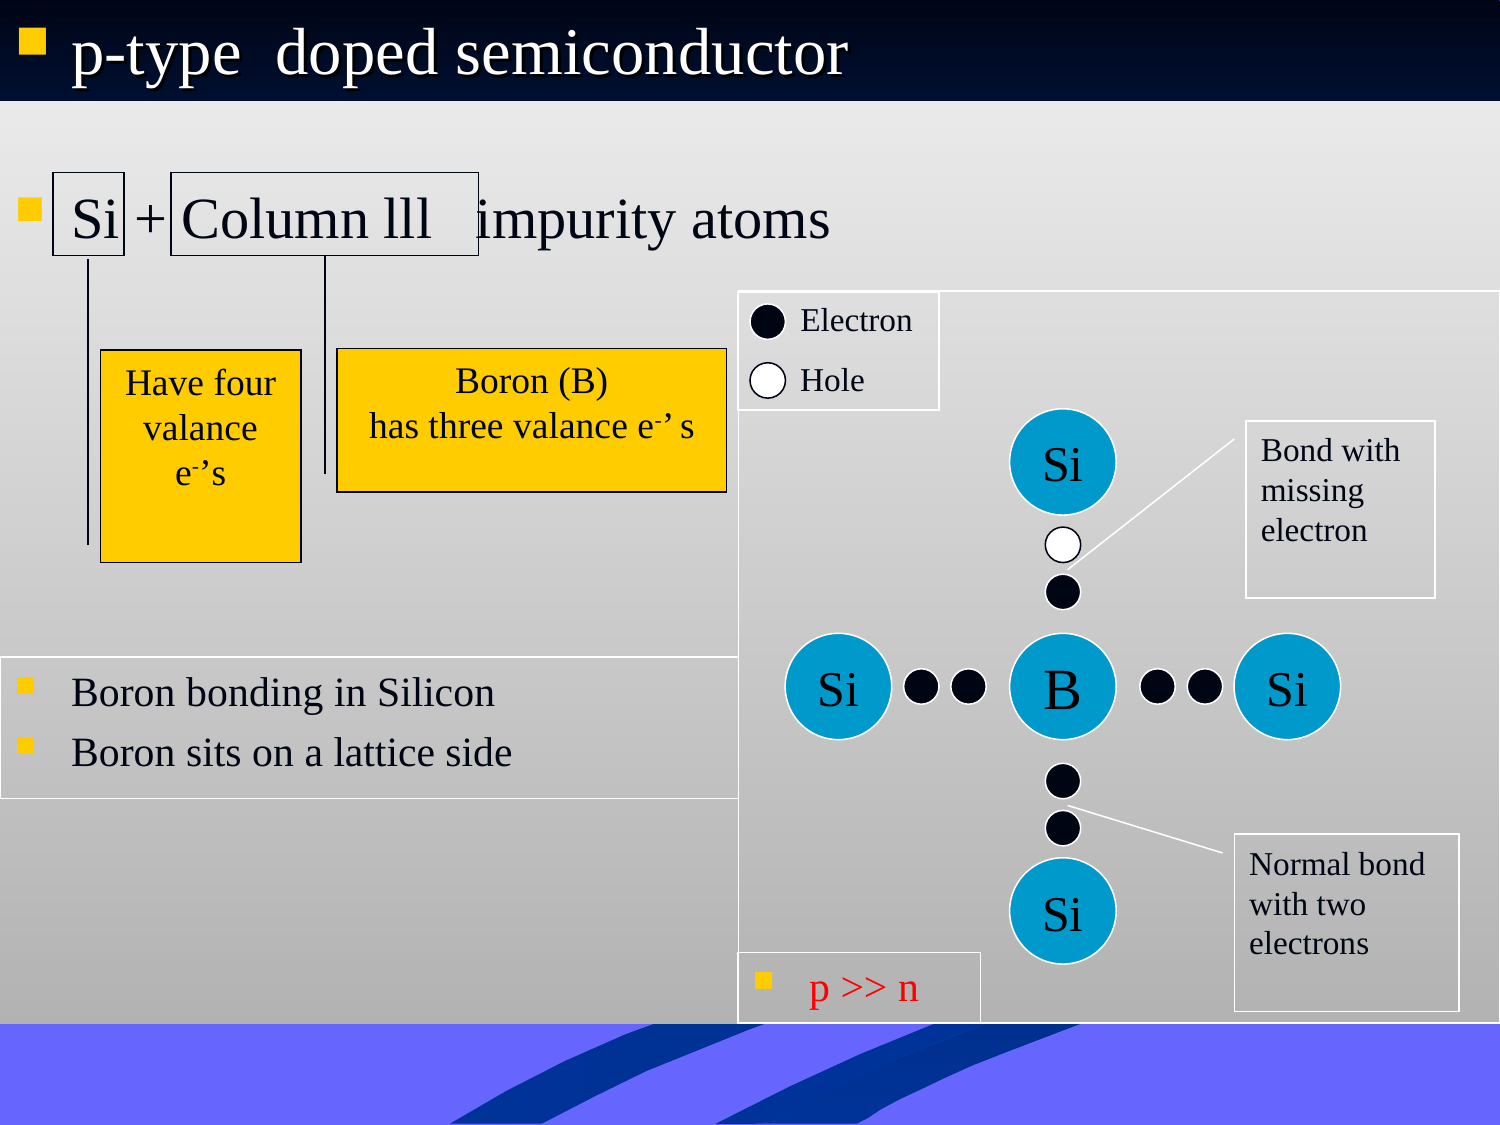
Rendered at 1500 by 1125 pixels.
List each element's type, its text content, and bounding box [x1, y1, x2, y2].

text_box Si + Column lll impurity atoms [0, 172, 324, 268]
text_box Si + Column lll impurity atoms [54, 173, 123, 255]
text_box Electron [785, 290, 963, 347]
text_box Normal bond with two electrons [1234, 834, 1459, 1011]
list p-type doped semiconductor [0, 0, 1229, 114]
text_box Si [1009, 857, 1117, 965]
text_box Boron (B) has three valance e-’ s [337, 348, 726, 492]
text_box Have four valance e-’s [100, 350, 301, 563]
text_box Bond with missing electron [1246, 421, 1435, 598]
text_box Si + Column lll impurity atoms [172, 173, 478, 255]
text_box Boron bonding in Silicon Boron sits on a lattice side [0, 656, 739, 799]
text_box B [1009, 633, 1117, 740]
text_box [739, 293, 938, 409]
text_box Si + Column lll impurity atoms [325, 172, 934, 268]
text_box [0, 799, 738, 1024]
text_box [739, 292, 1499, 1022]
text_box Si [785, 633, 892, 740]
text_box [0, 101, 1500, 656]
text_box Si [1234, 633, 1341, 740]
text_box p >> n [738, 952, 981, 1024]
text_box Si [1009, 408, 1117, 516]
text_box Hole [785, 349, 916, 406]
